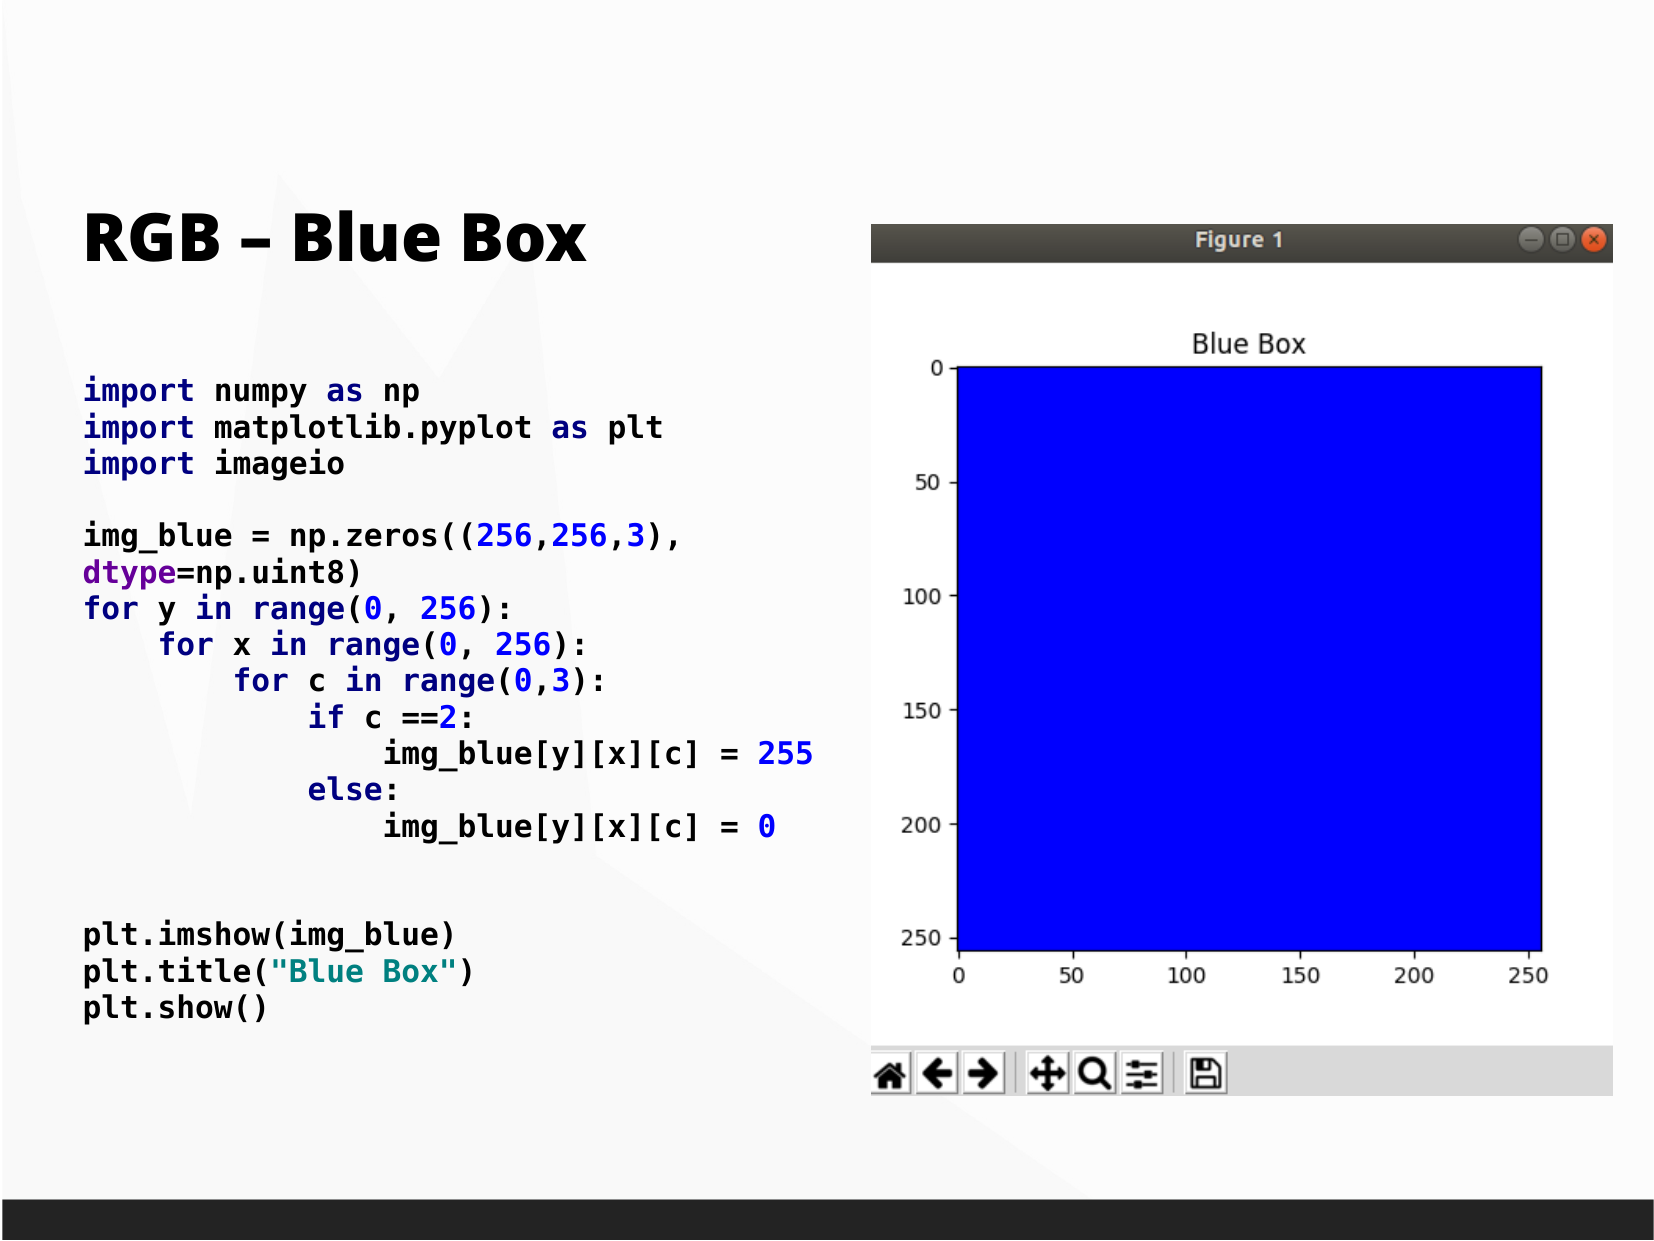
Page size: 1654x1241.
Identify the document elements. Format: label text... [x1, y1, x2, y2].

picture [2, 0, 1654, 1241]
title RGB – Blue Box [82, 132, 1571, 340]
list import numpy as np import matplotlib.pyplot as plt import imageio img_blue = np.zeros((256,256,3), dtype=np.uint8) for y in range(0, 256): for x in range(0, 256): for c in range(0,3): if c ==2: img_blue[y][x][c] = 255 else: img_blue[y][x][c] = 0 plt.imshow(img_blue) plt.title("Blue Box") plt.show() [82, 372, 938, 1126]
